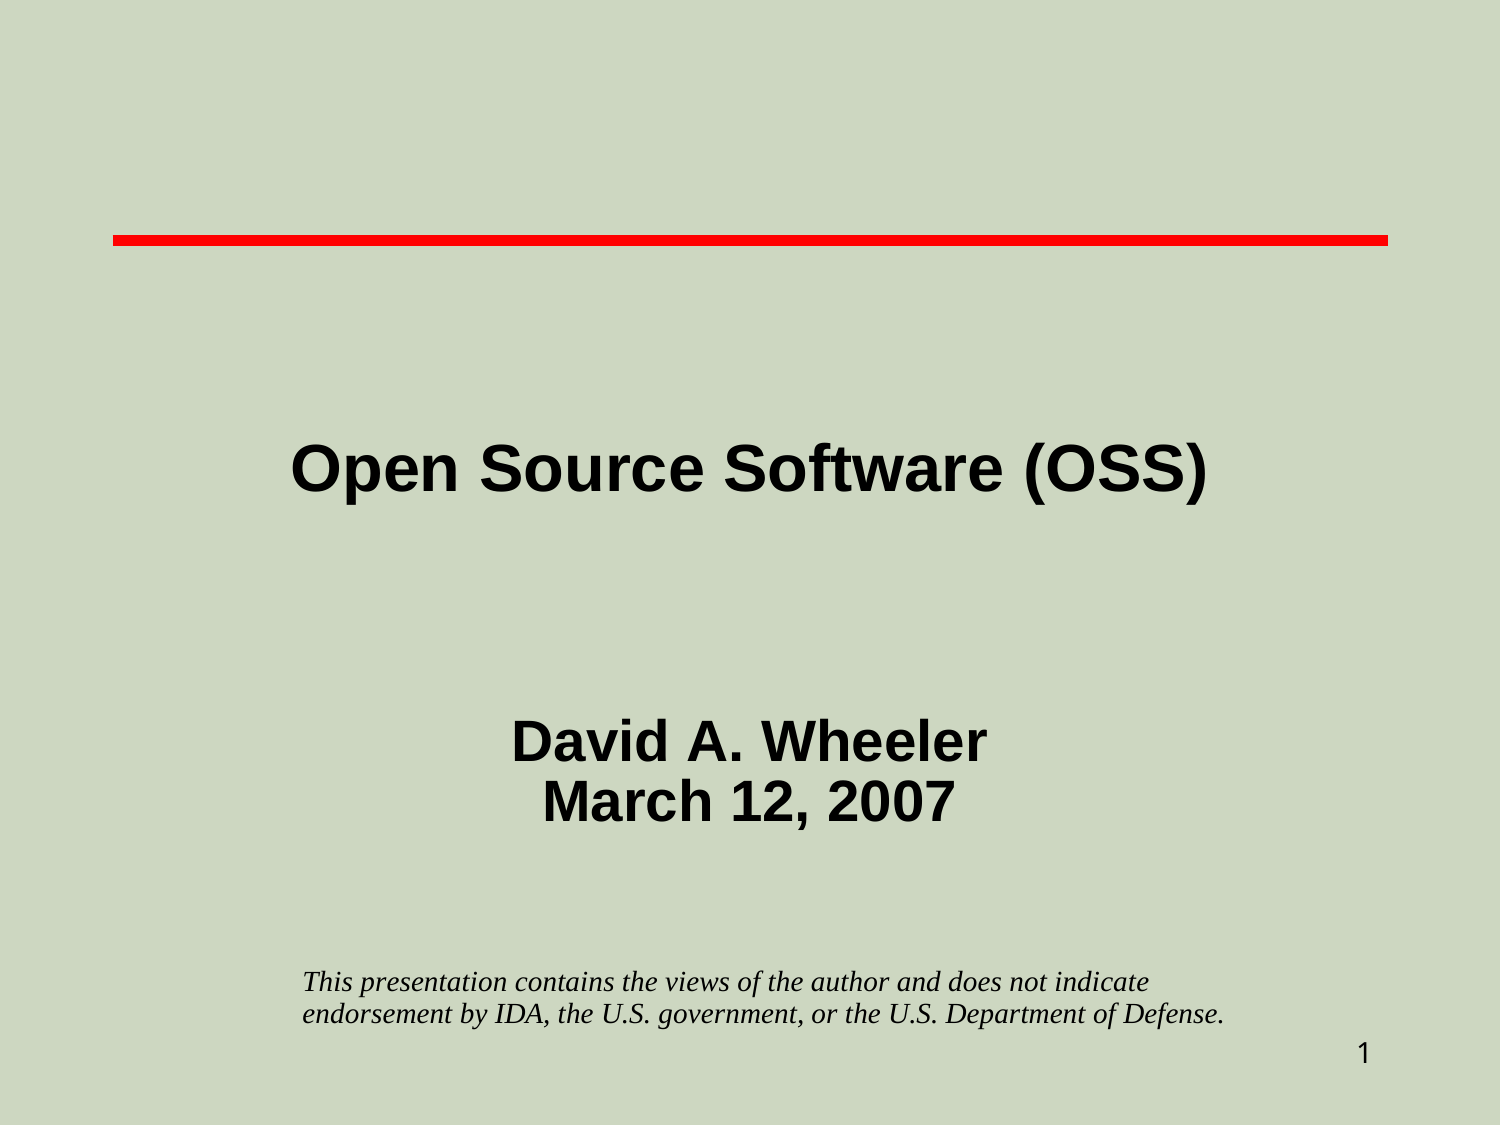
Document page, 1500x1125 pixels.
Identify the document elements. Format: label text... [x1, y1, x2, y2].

text_box This presentation contains the views of the author and does not indicate endorsement by IDA, the U.S. government, or the U.S. Department of Defense. [287, 957, 1276, 1038]
subtitle David A. Wheeler March 12, 2007 [225, 637, 1276, 926]
title Open Source Software (OSS) [112, 374, 1388, 563]
